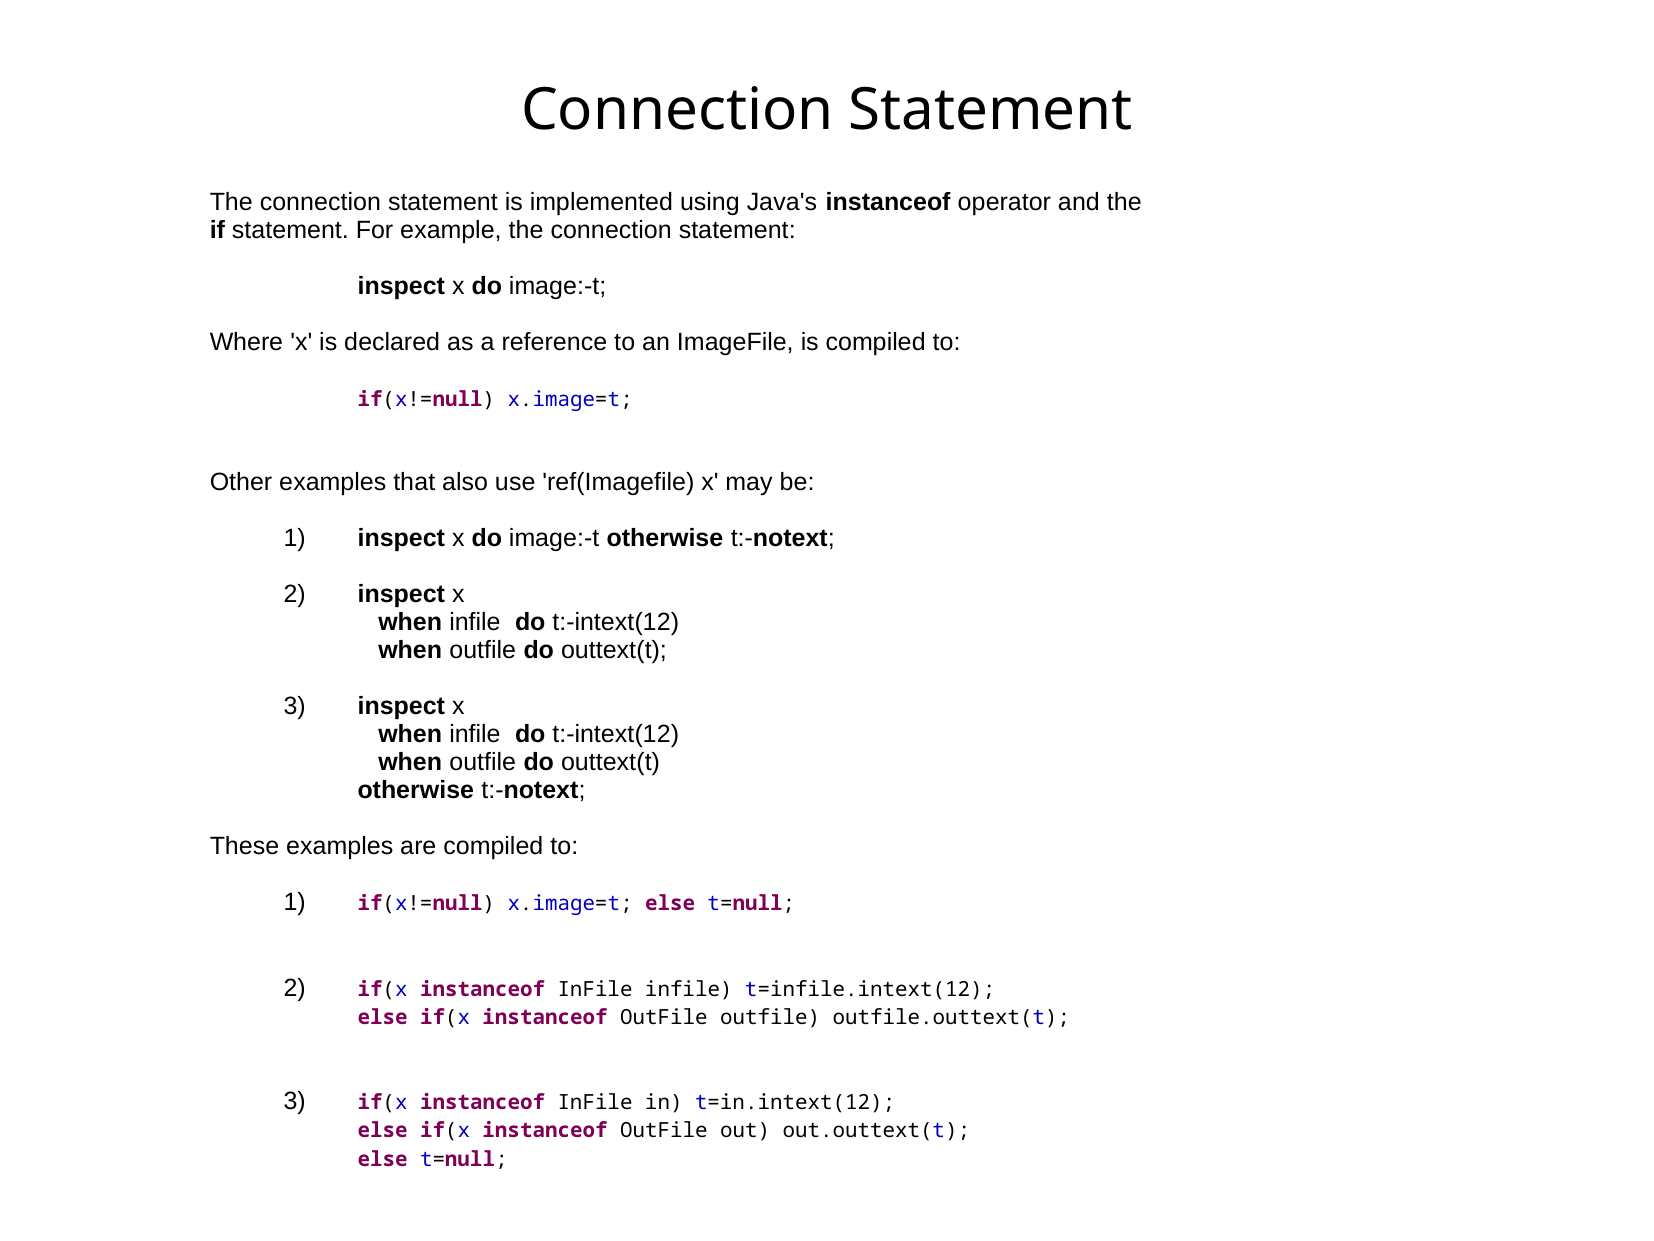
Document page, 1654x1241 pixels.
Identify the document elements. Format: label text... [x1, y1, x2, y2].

title Connection Statement [82, 49, 1571, 166]
text_box The connection statement is implemented using Java's instanceof operator and the if statement. For example, the connection statement: inspect x do image:-t; Where 'x' is declared as a reference to an ImageFile, is compiled to: if(x!=null) x.image=t; Other examples that also use 'ref(Imagefile) x' may be: 1) inspect x do image:-t otherwise t:-notext; 2) inspect x when infile do t:-intext(12) when outfile do outtext(t); 3) inspect x when infile do t:-intext(12) when outfile do outtext(t) otherwise t:-notext; These examples are compiled to: 1) if(x!=null) x.image=t; else t=null; 2) if(x instanceof InFile infile) t=infile.intext(12); else if(x instanceof OutFile outfile) outfile.outtext(t); 3) if(x instanceof InFile in) t=in.intext(12); else if(x instanceof OutFile out) out.outtext(t); else t=null; [195, 180, 1654, 1157]
